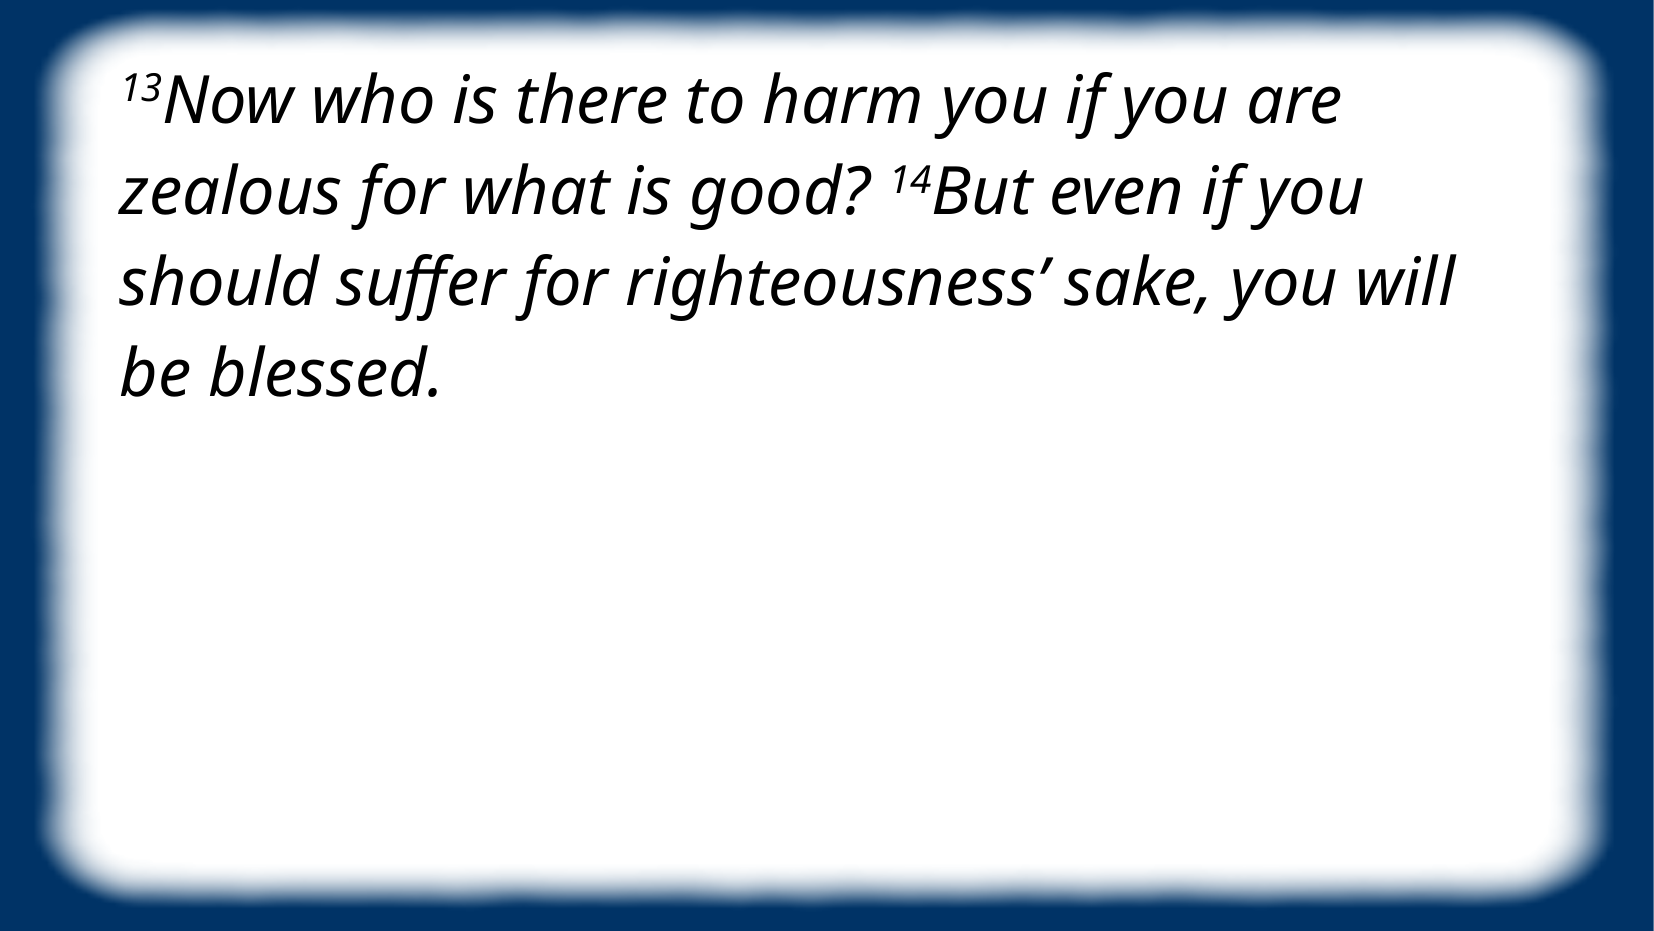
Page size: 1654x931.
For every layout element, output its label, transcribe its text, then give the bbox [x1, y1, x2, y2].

picture [0, 0, 1654, 931]
text_box 13Now who is there to harm you if you are zealous for what is good? 14But even if you should suffer for righteousness’ sake, you will be blessed. [105, 45, 1546, 415]
